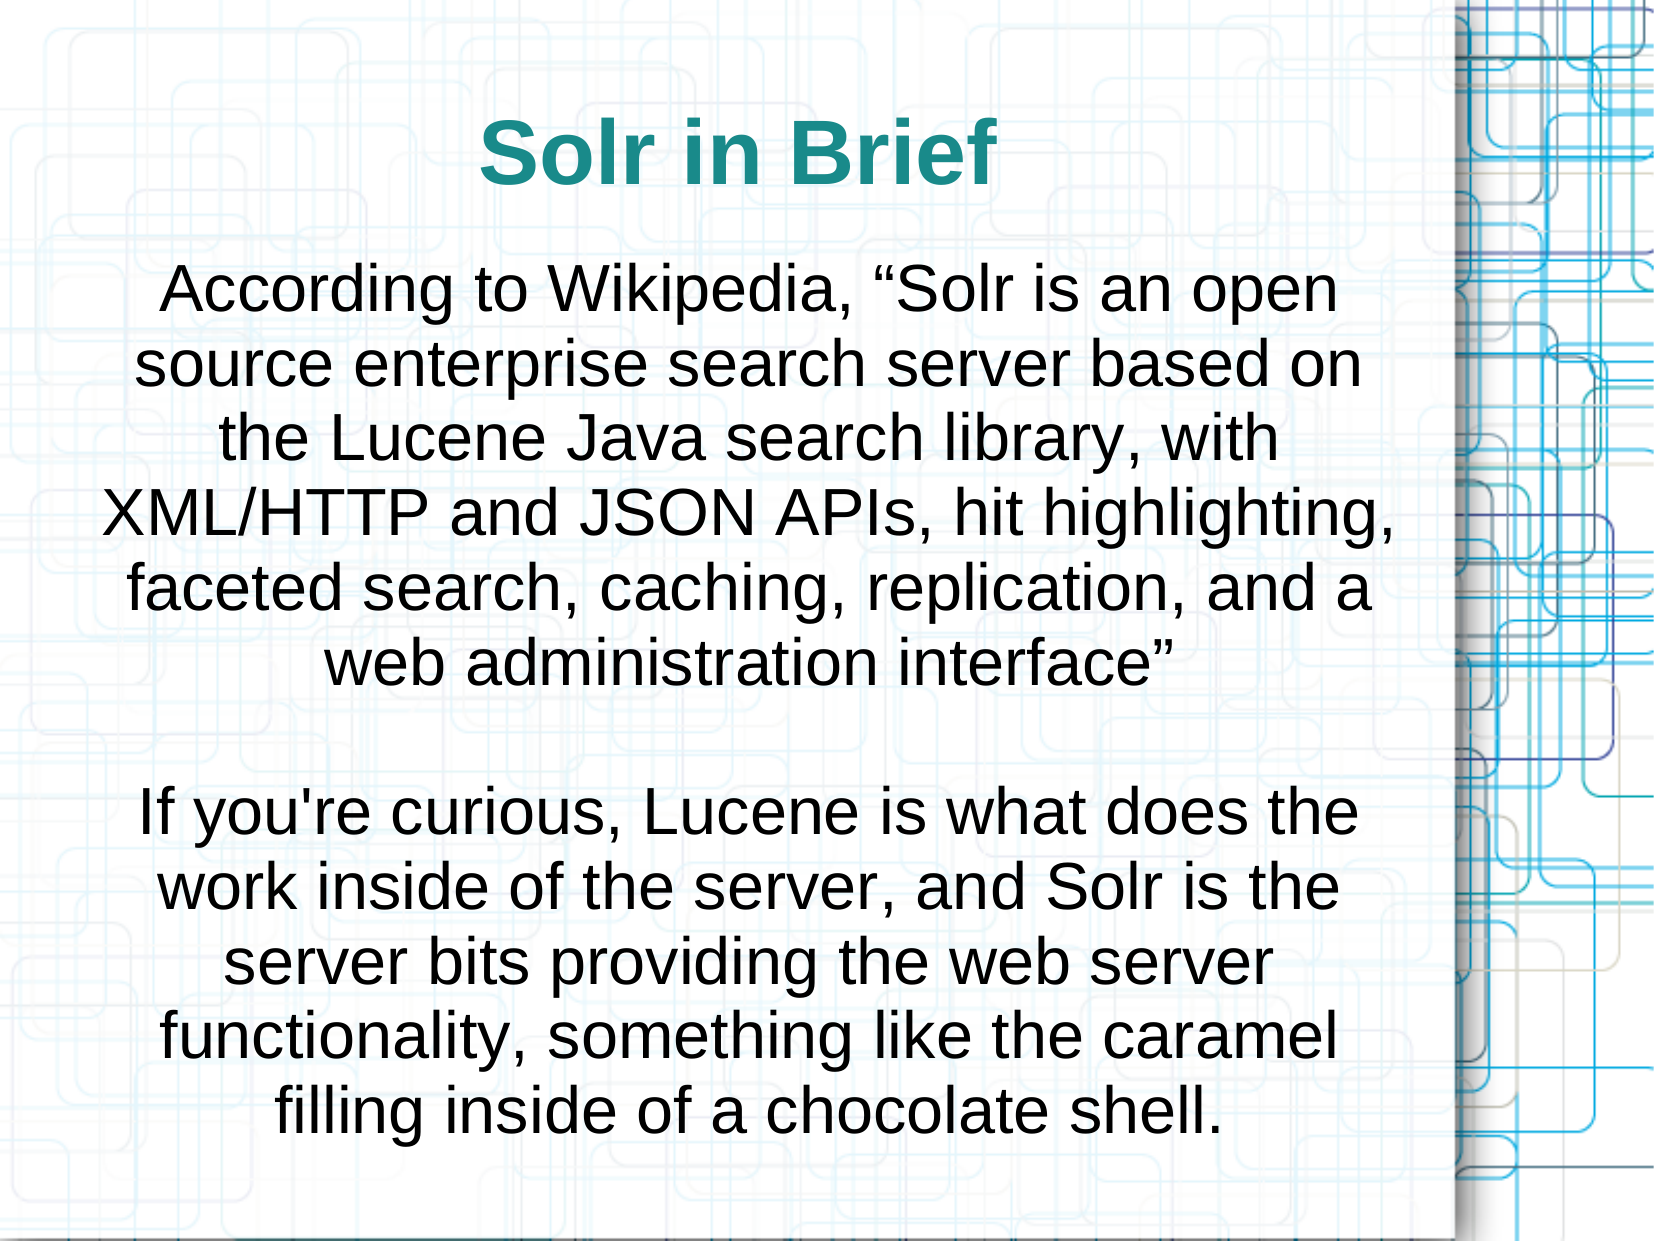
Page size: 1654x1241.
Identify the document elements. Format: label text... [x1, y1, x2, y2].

title Solr in Brief [59, 56, 1418, 250]
subtitle According to Wikipedia, “Solr is an open source enterprise search server based on the Lucene Java search library, with XML/HTTP and JSON APIs, hit highlighting, faceted search, caching, replication, and a web administration interface” If you're curious, Lucene is what does the work inside of the server, and Solr is the server bits providing the web server functionality, something like the caramel filling inside of a chocolate shell. [82, 250, 1418, 1149]
picture [0, 0, 1654, 1241]
